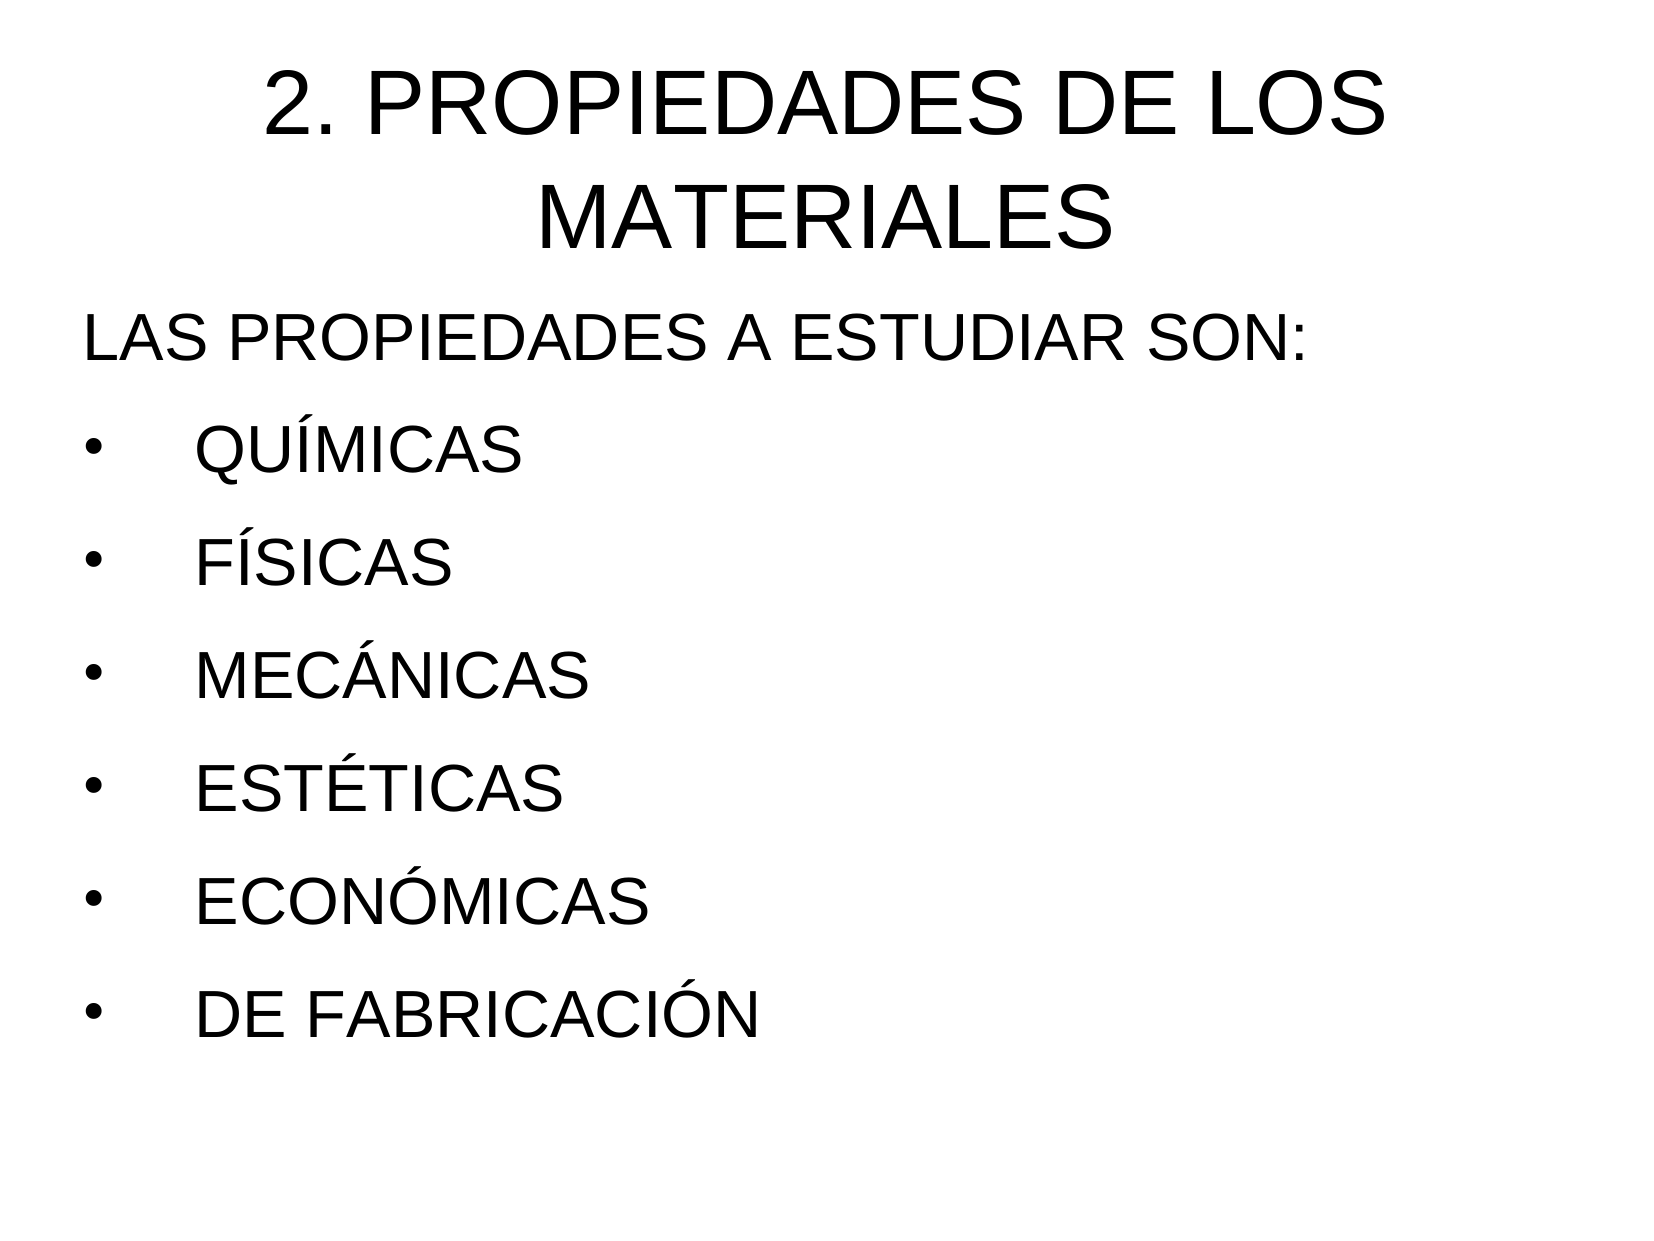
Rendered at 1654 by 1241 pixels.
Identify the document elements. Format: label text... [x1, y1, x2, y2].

list LAS PROPIEDADES A ESTUDIAR SON: QUÍMICAS FÍSICAS MECÁNICAS ESTÉTICAS ECONÓMICAS DE FABRICACIÓN [82, 290, 1571, 1109]
title 2. PROPIEDADES DE LOS MATERIALES [82, 38, 1571, 268]
